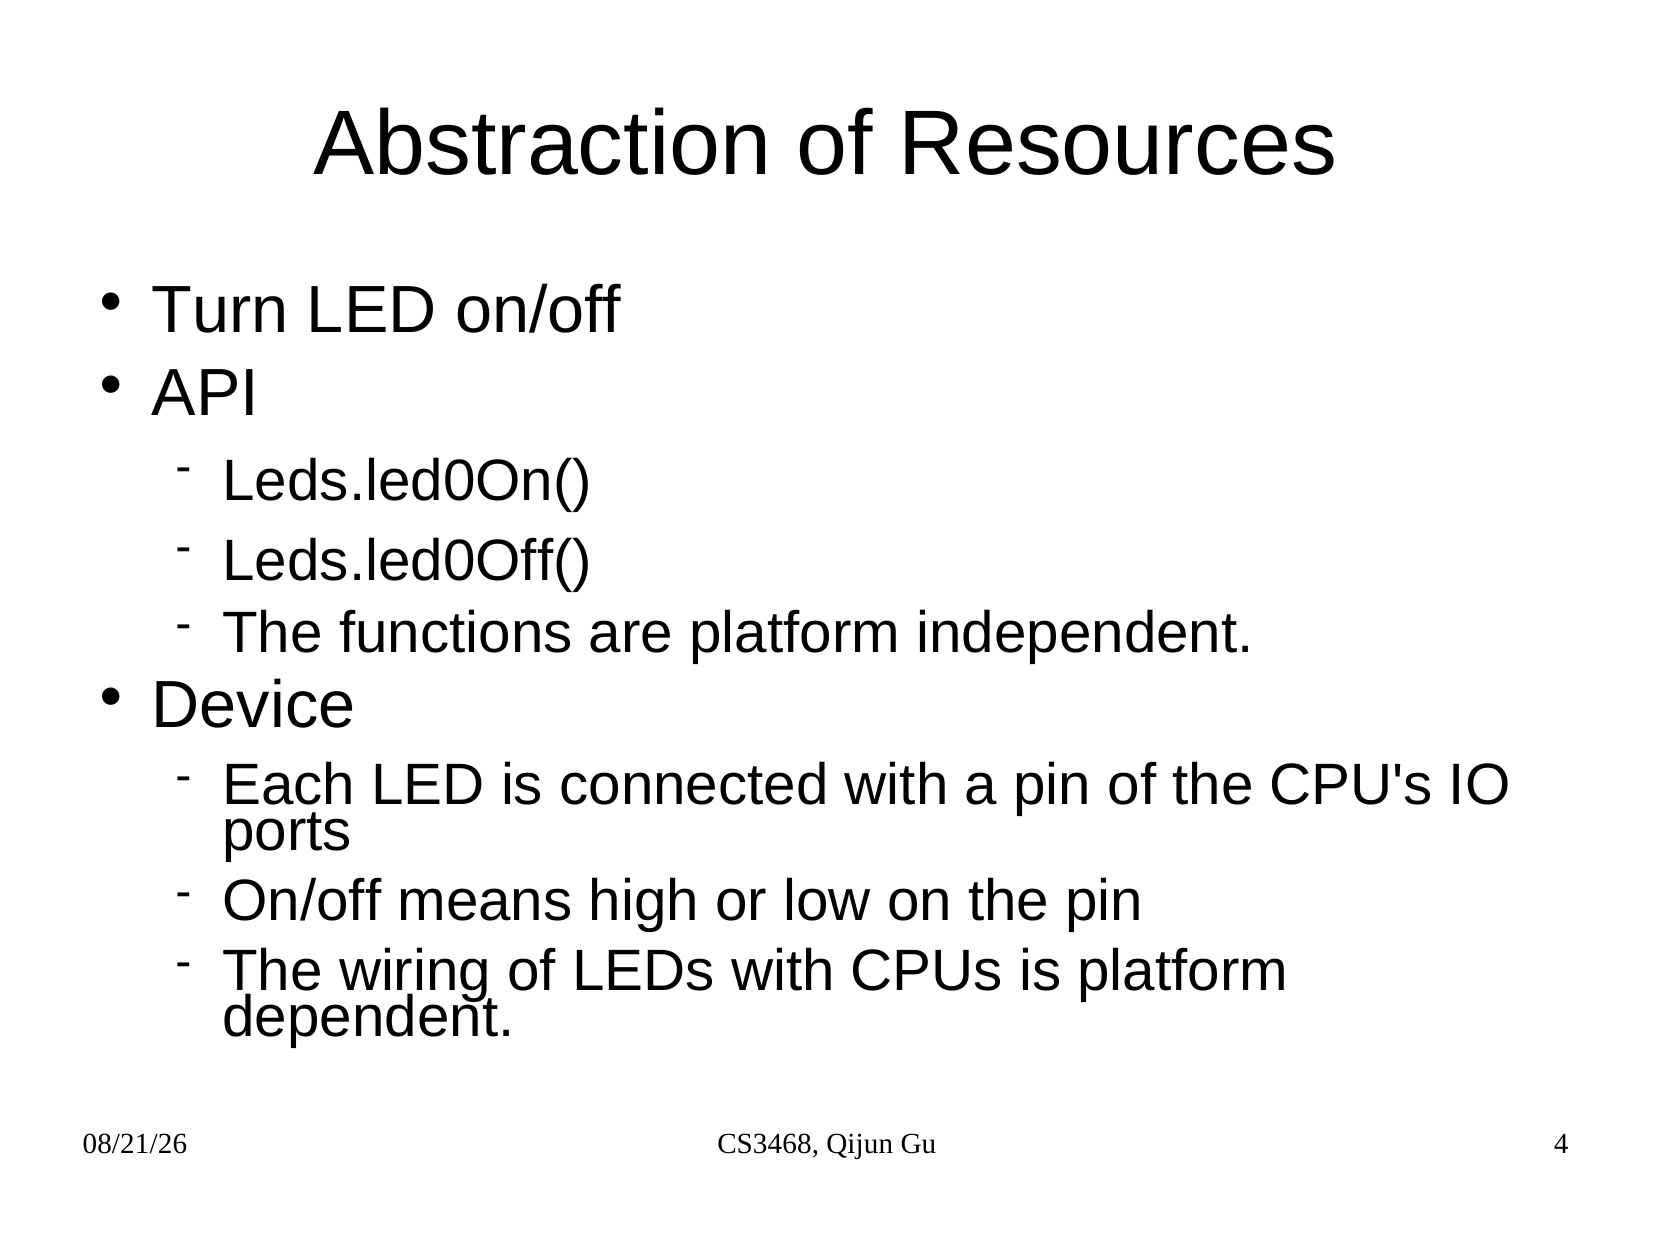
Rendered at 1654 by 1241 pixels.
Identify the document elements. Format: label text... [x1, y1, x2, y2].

list Turn LED on/off API Leds.led0On()‏ Leds.led0Off()‏ The functions are platform independent. Device Each LED is connected with a pin of the CPU's IO ports On/off means high or low on the pin The wiring of LEDs with CPUs is platform dependent. [82, 290, 1570, 1094]
title Abstraction of Resources [82, 56, 1570, 249]
